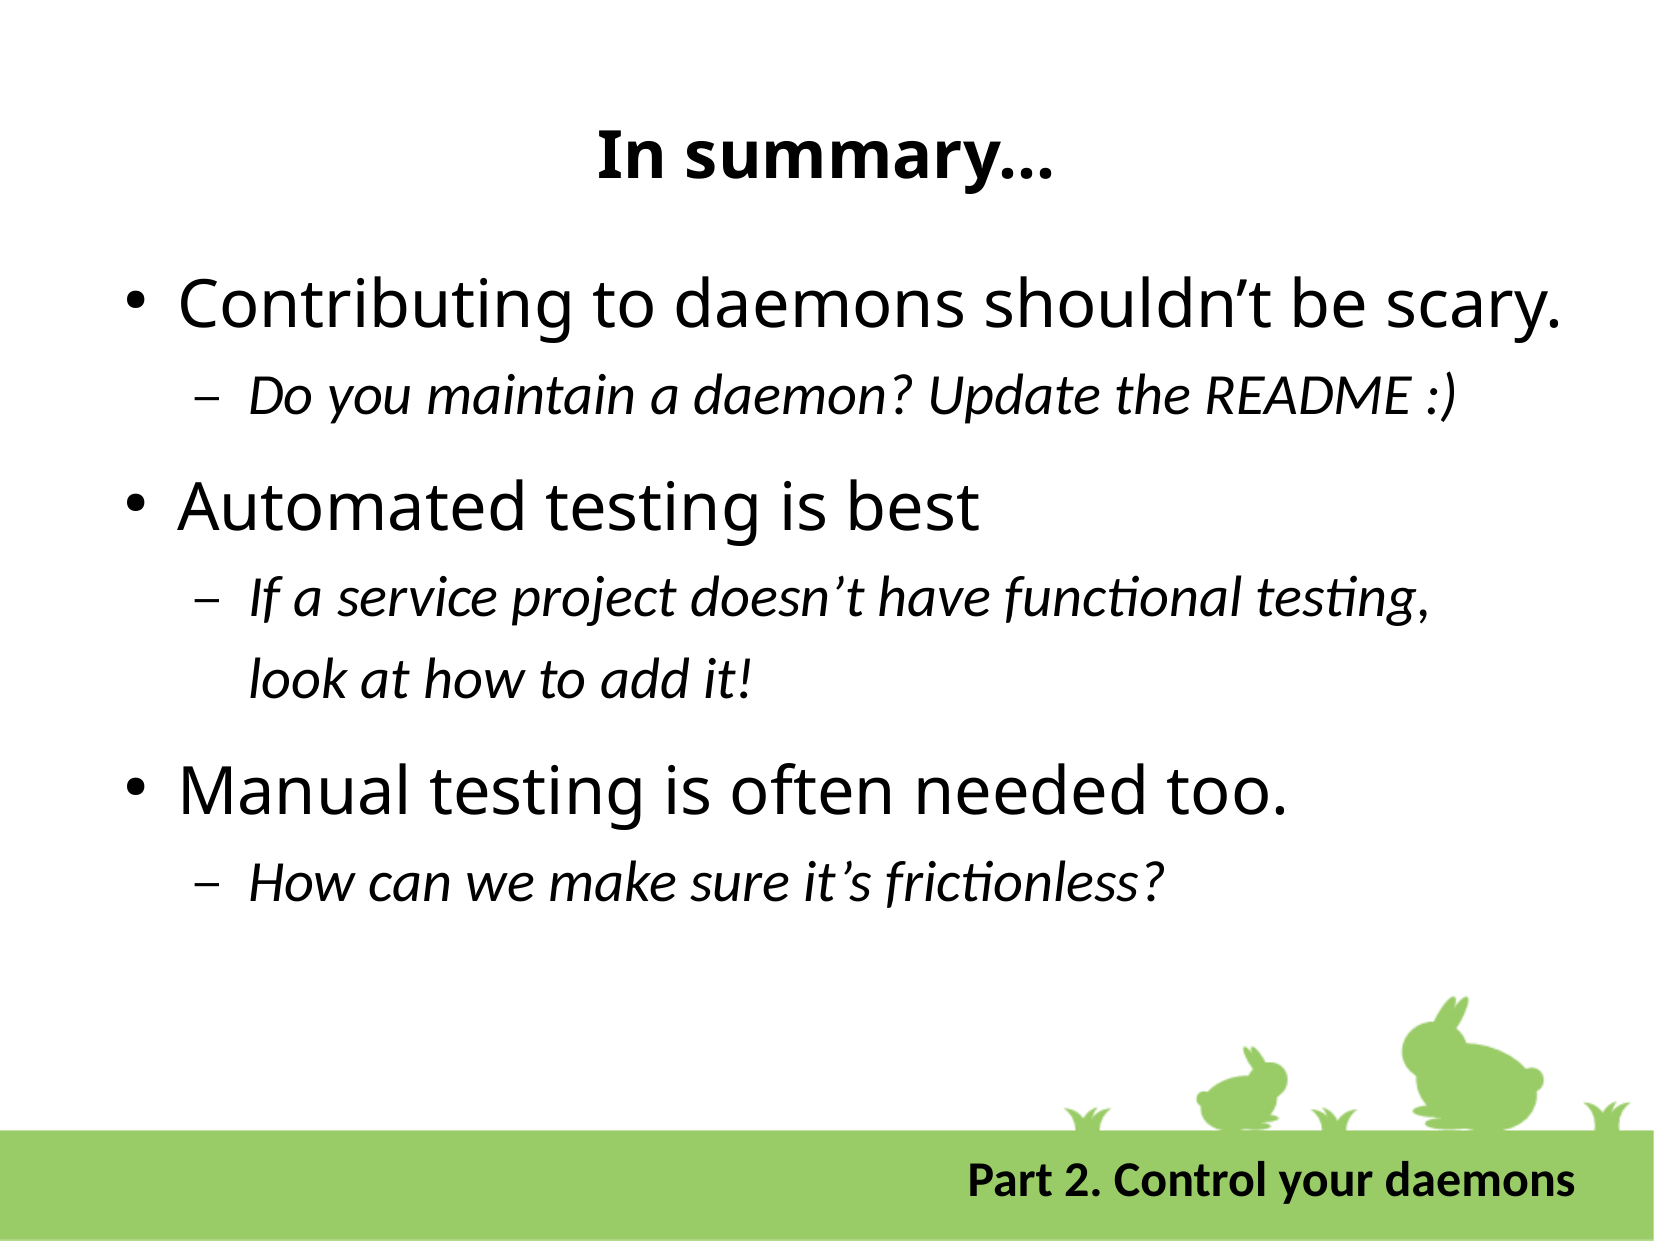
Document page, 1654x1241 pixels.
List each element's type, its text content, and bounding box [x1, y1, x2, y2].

picture [0, 0, 1654, 1241]
text_box Part 2. Control your daemons [874, 1151, 1614, 1217]
title In summary... [82, 49, 1571, 257]
list Contributing to daemons shouldn’t be scary. Do you maintain a daemon? Update the README :) Automated testing is best If a service project doesn’t have functional testing, look at how to add it! Manual testing is often needed too. How can we make sure it’s frictionless? [106, 256, 1571, 1010]
